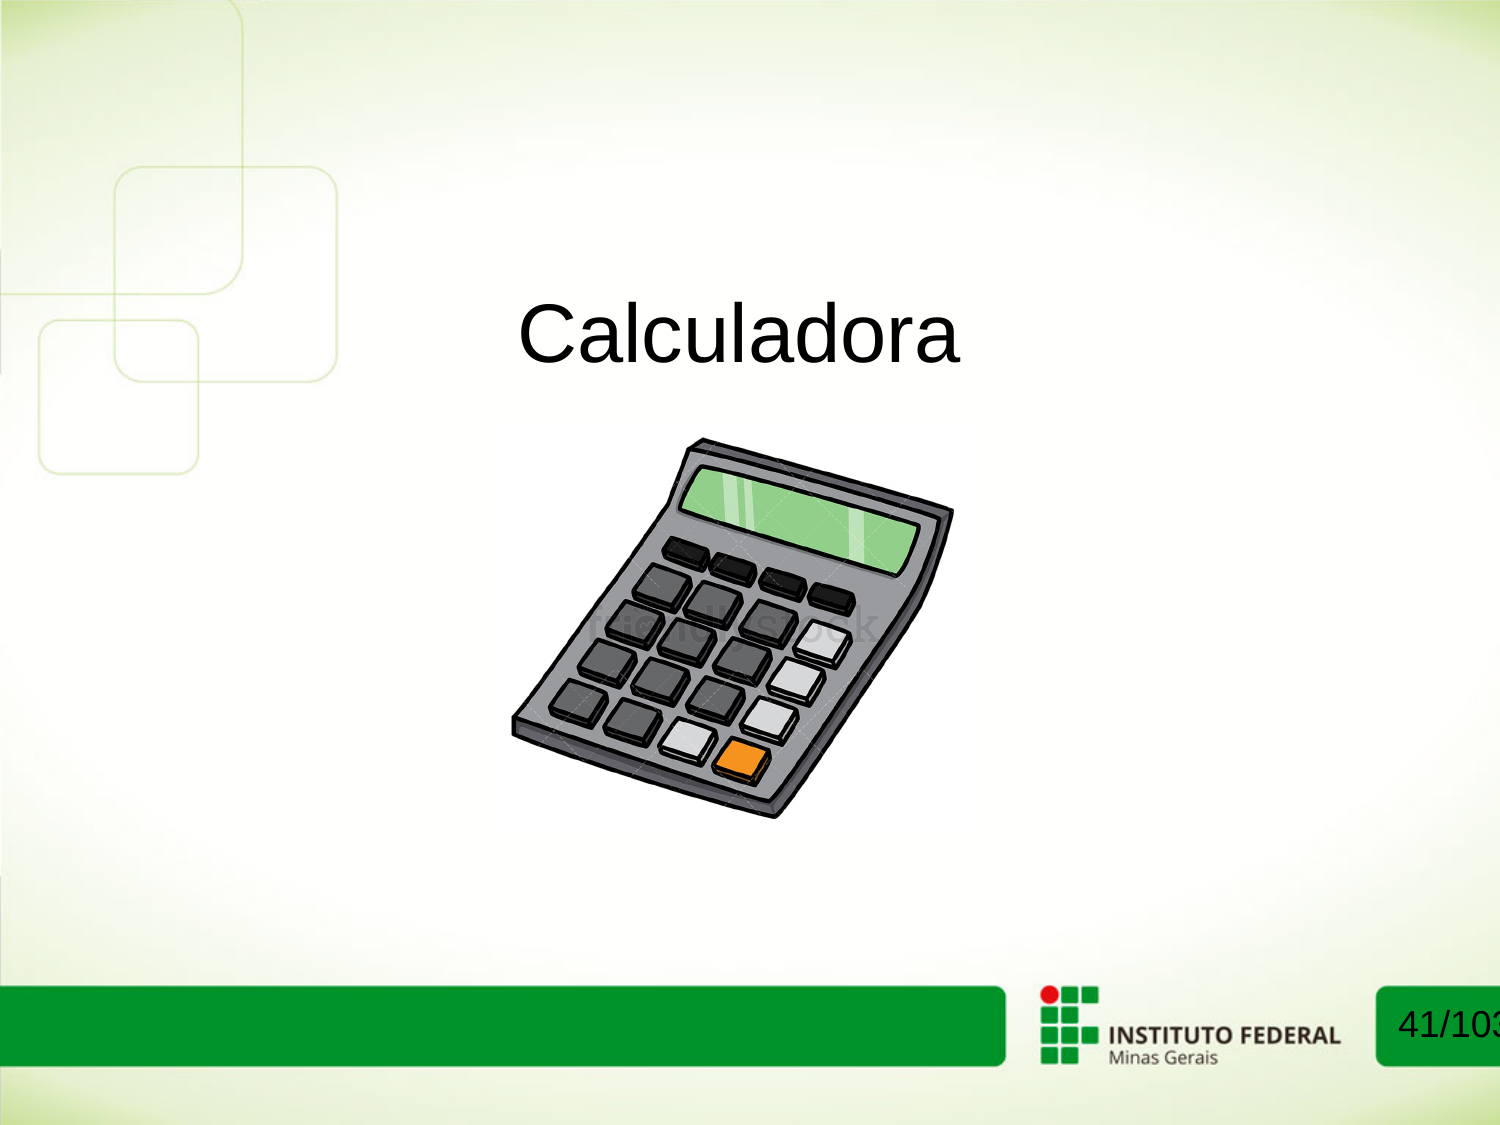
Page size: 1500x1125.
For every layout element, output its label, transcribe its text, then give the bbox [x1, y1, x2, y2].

picture [0, 0, 1500, 1125]
text_box Calculadora [64, 266, 1415, 391]
